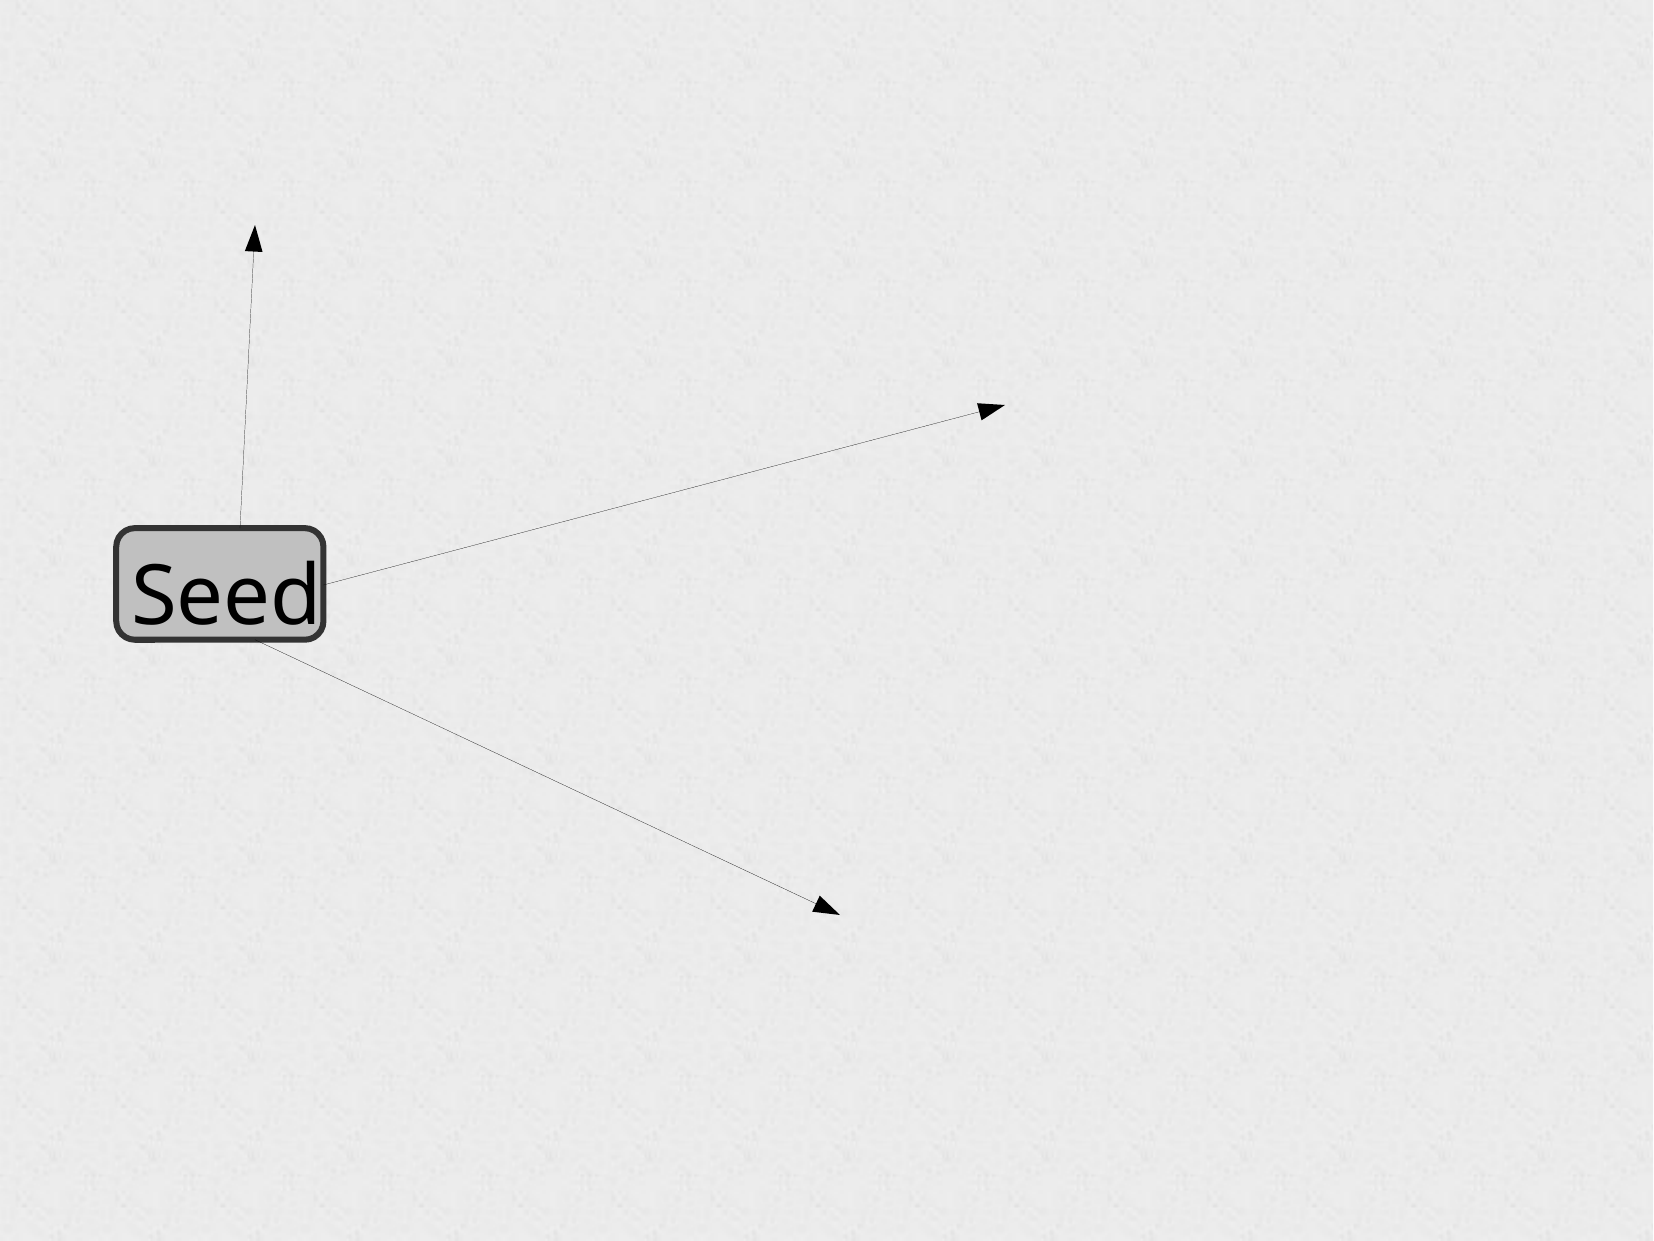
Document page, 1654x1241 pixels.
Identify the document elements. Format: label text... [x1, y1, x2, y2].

picture [0, 0, 1654, 1241]
text_box Seed [116, 528, 324, 640]
